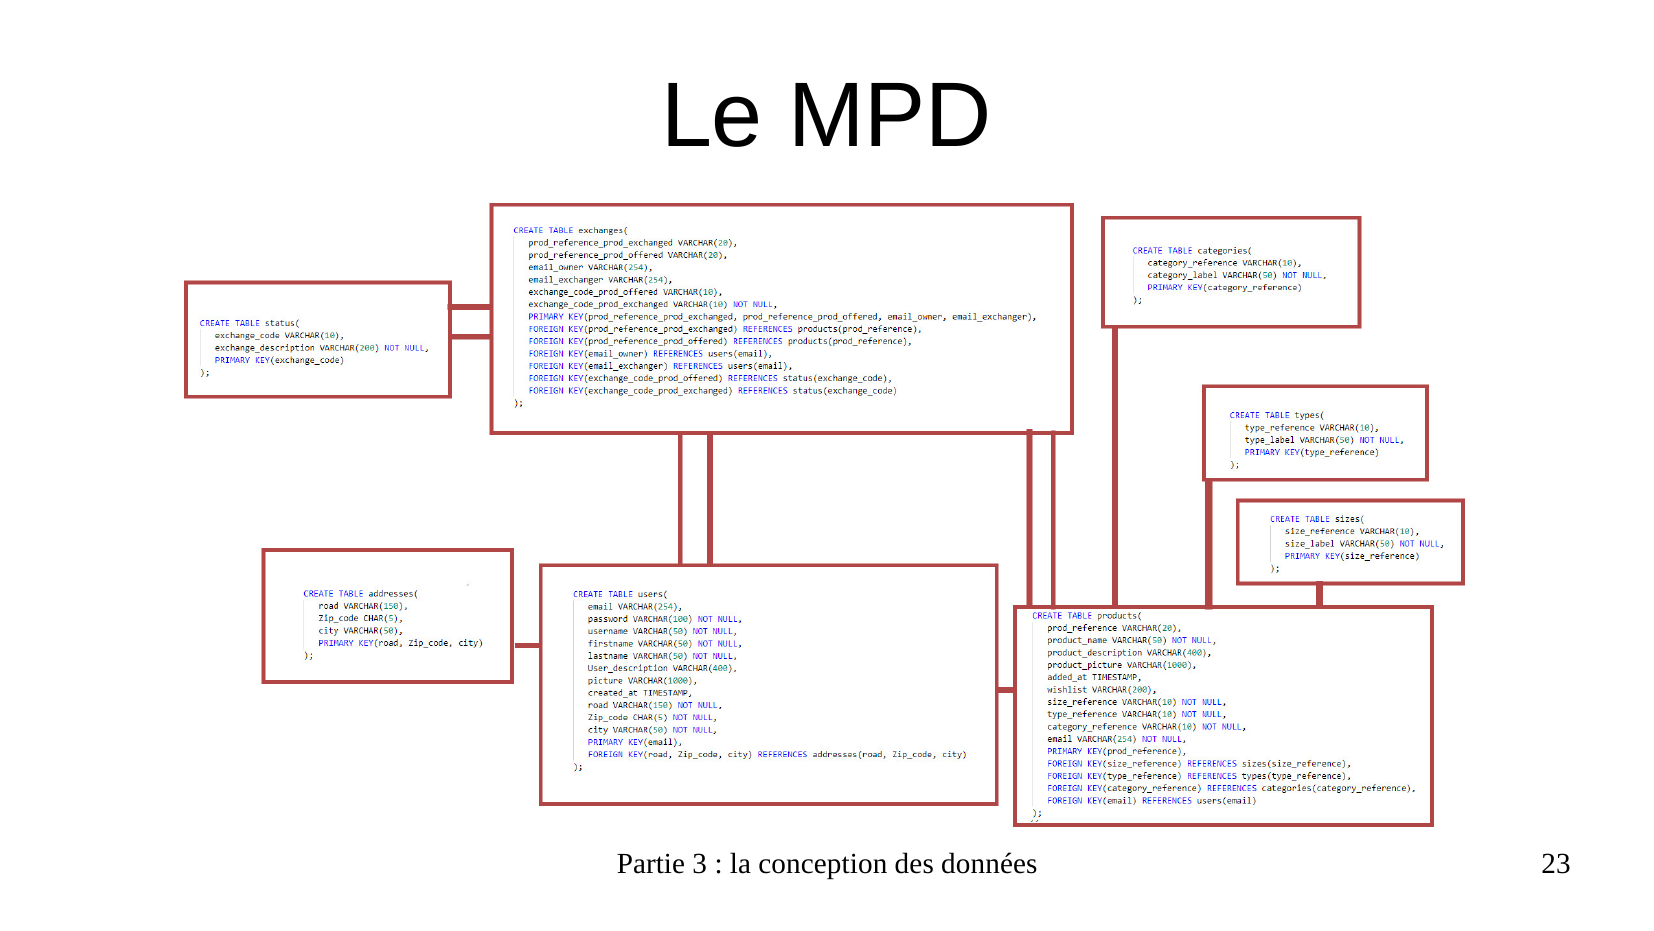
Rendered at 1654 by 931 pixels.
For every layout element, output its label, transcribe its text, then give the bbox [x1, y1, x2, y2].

title Le MPD [82, 37, 1571, 193]
picture [177, 170, 1477, 851]
